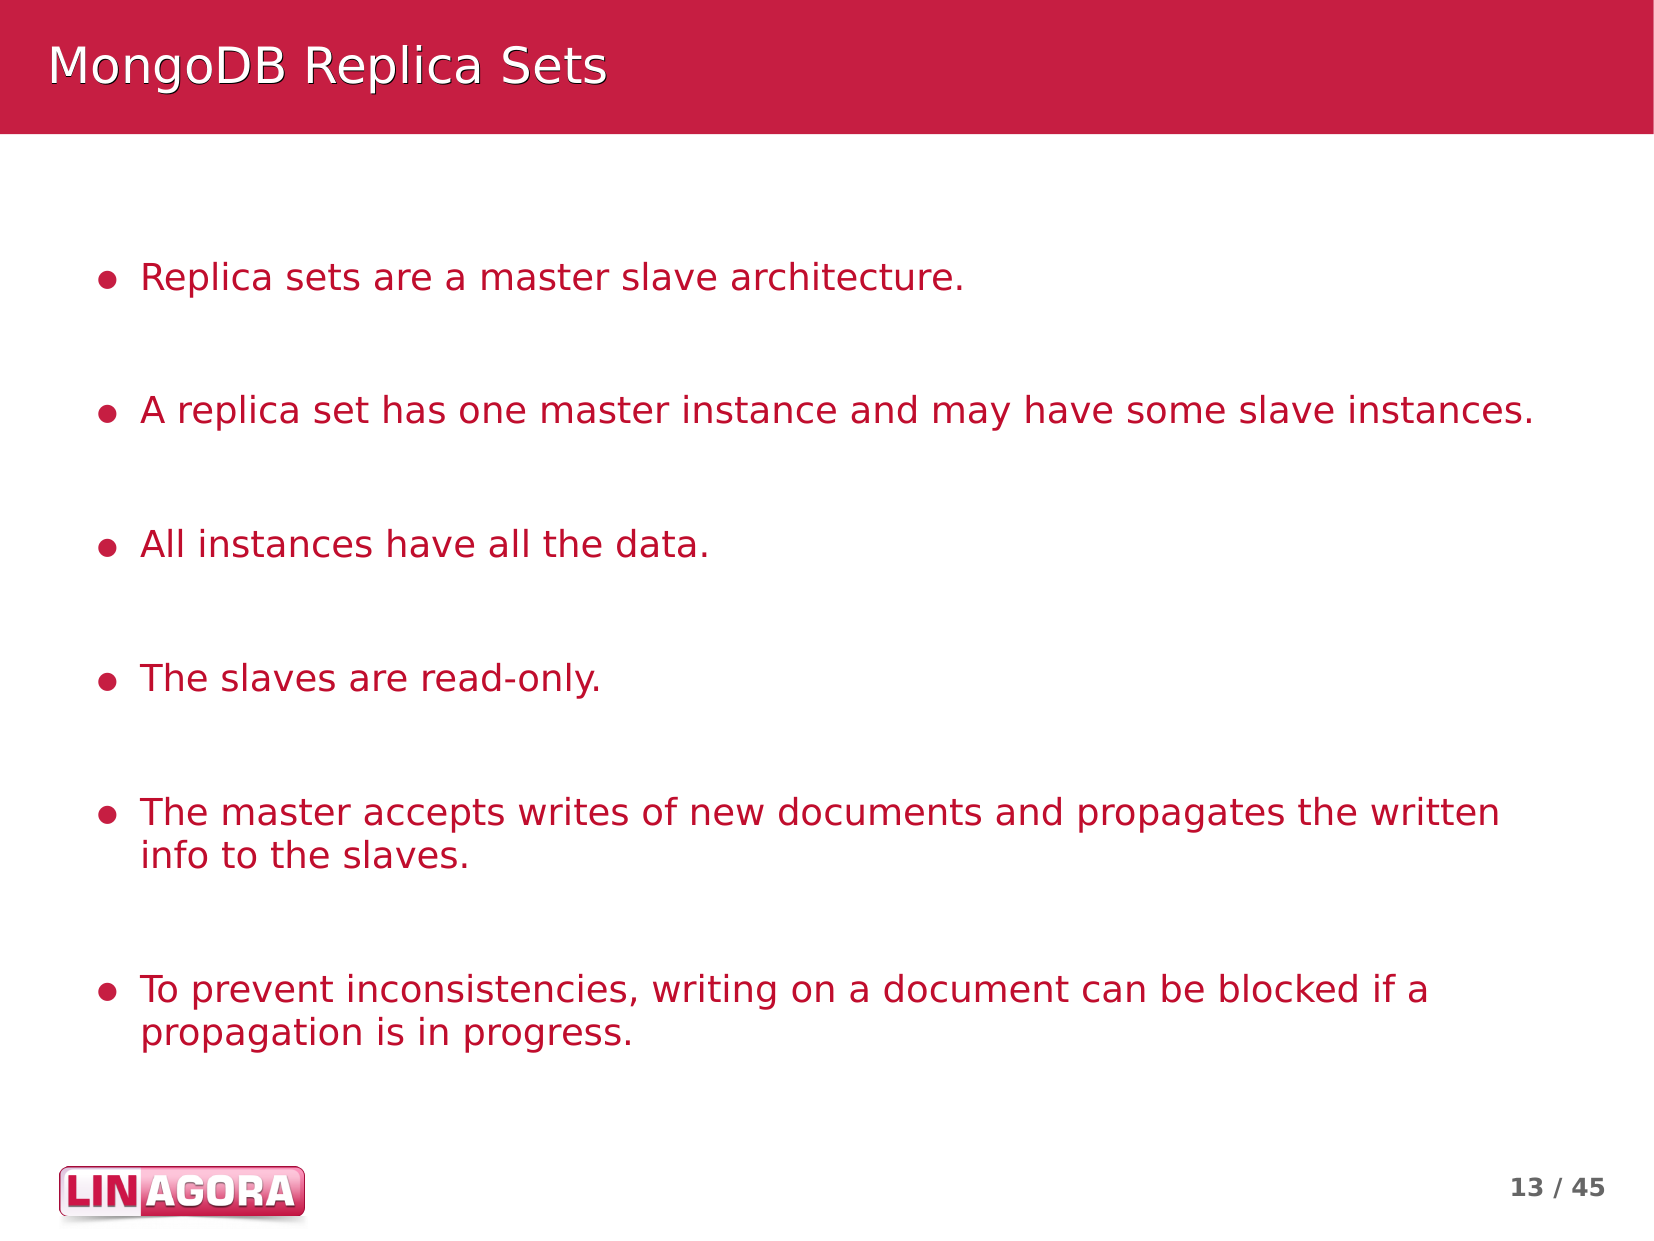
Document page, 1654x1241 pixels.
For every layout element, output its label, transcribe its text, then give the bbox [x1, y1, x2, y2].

list Replica sets are a master slave architecture. A replica set has one master instance and may have some slave instances. All instances have all the data. The slaves are read-only. The master accepts writes of new documents and propagates the written info to the slaves. To prevent inconsistencies, writing on a document can be blocked if a propagation is in progress. [82, 188, 1571, 1075]
title MongoDB Replica Sets [47, 7, 1624, 126]
picture [59, 1166, 308, 1229]
